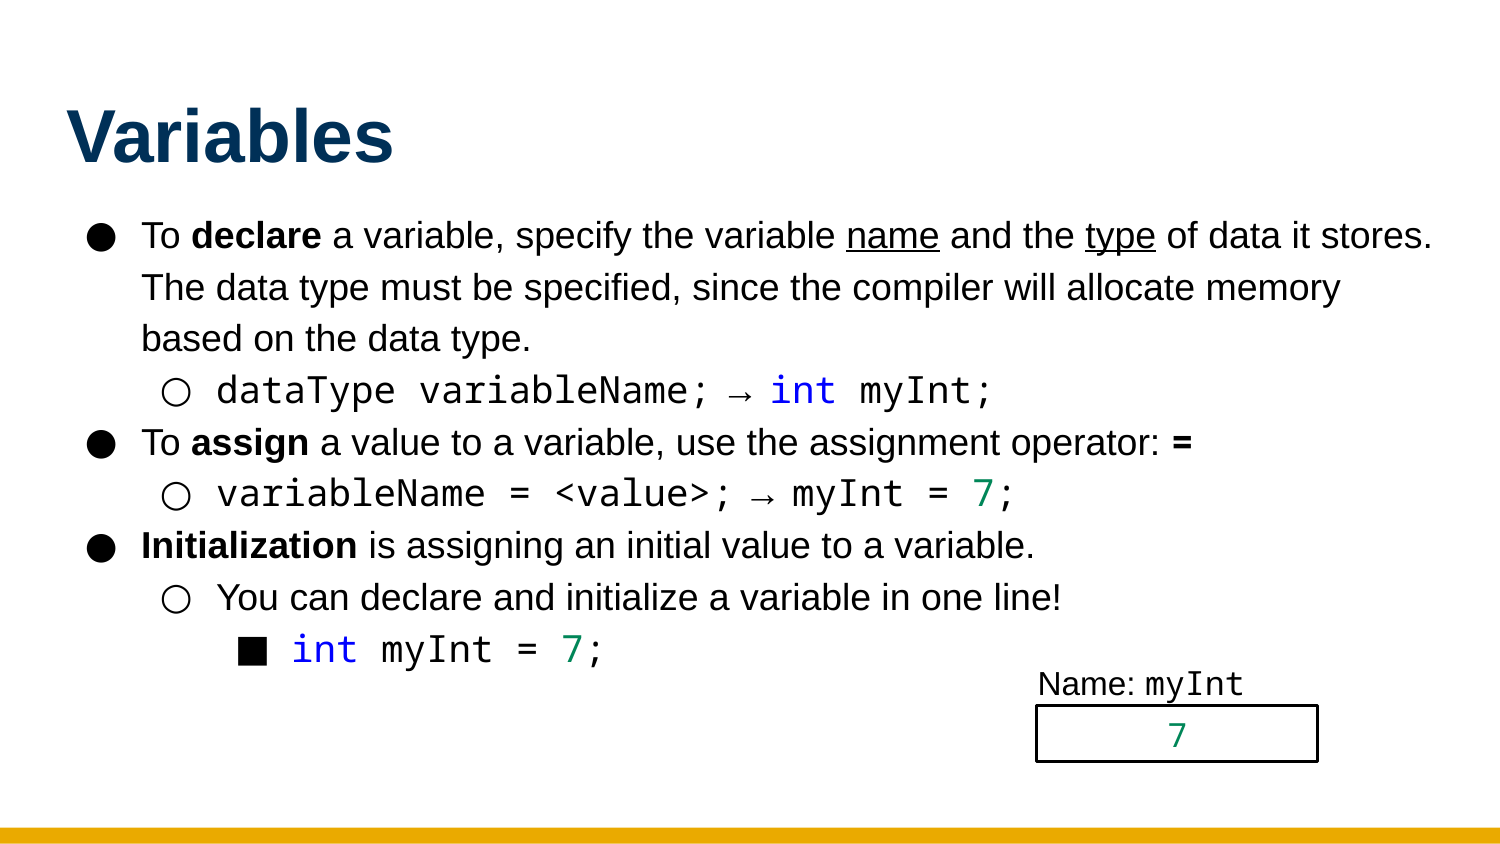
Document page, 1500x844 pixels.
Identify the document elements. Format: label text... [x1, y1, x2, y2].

title Variables [51, 72, 1449, 189]
text_box To declare a variable, specify the variable name and the type of data it stores. The data type must be specified, since the compiler will allocate memory based on the data type. dataType variableName; → int myInt; To assign a value to a variable, use the assignment operator: = variableName = <value>; → myInt = 7; Initialization is assigning an initial value to a variable. You can declare and initialize a variable in one line! int myInt = 7; [51, 189, 1449, 810]
text_box 7 [1137, 706, 1217, 762]
text_box Name: myInt [1022, 654, 1263, 710]
